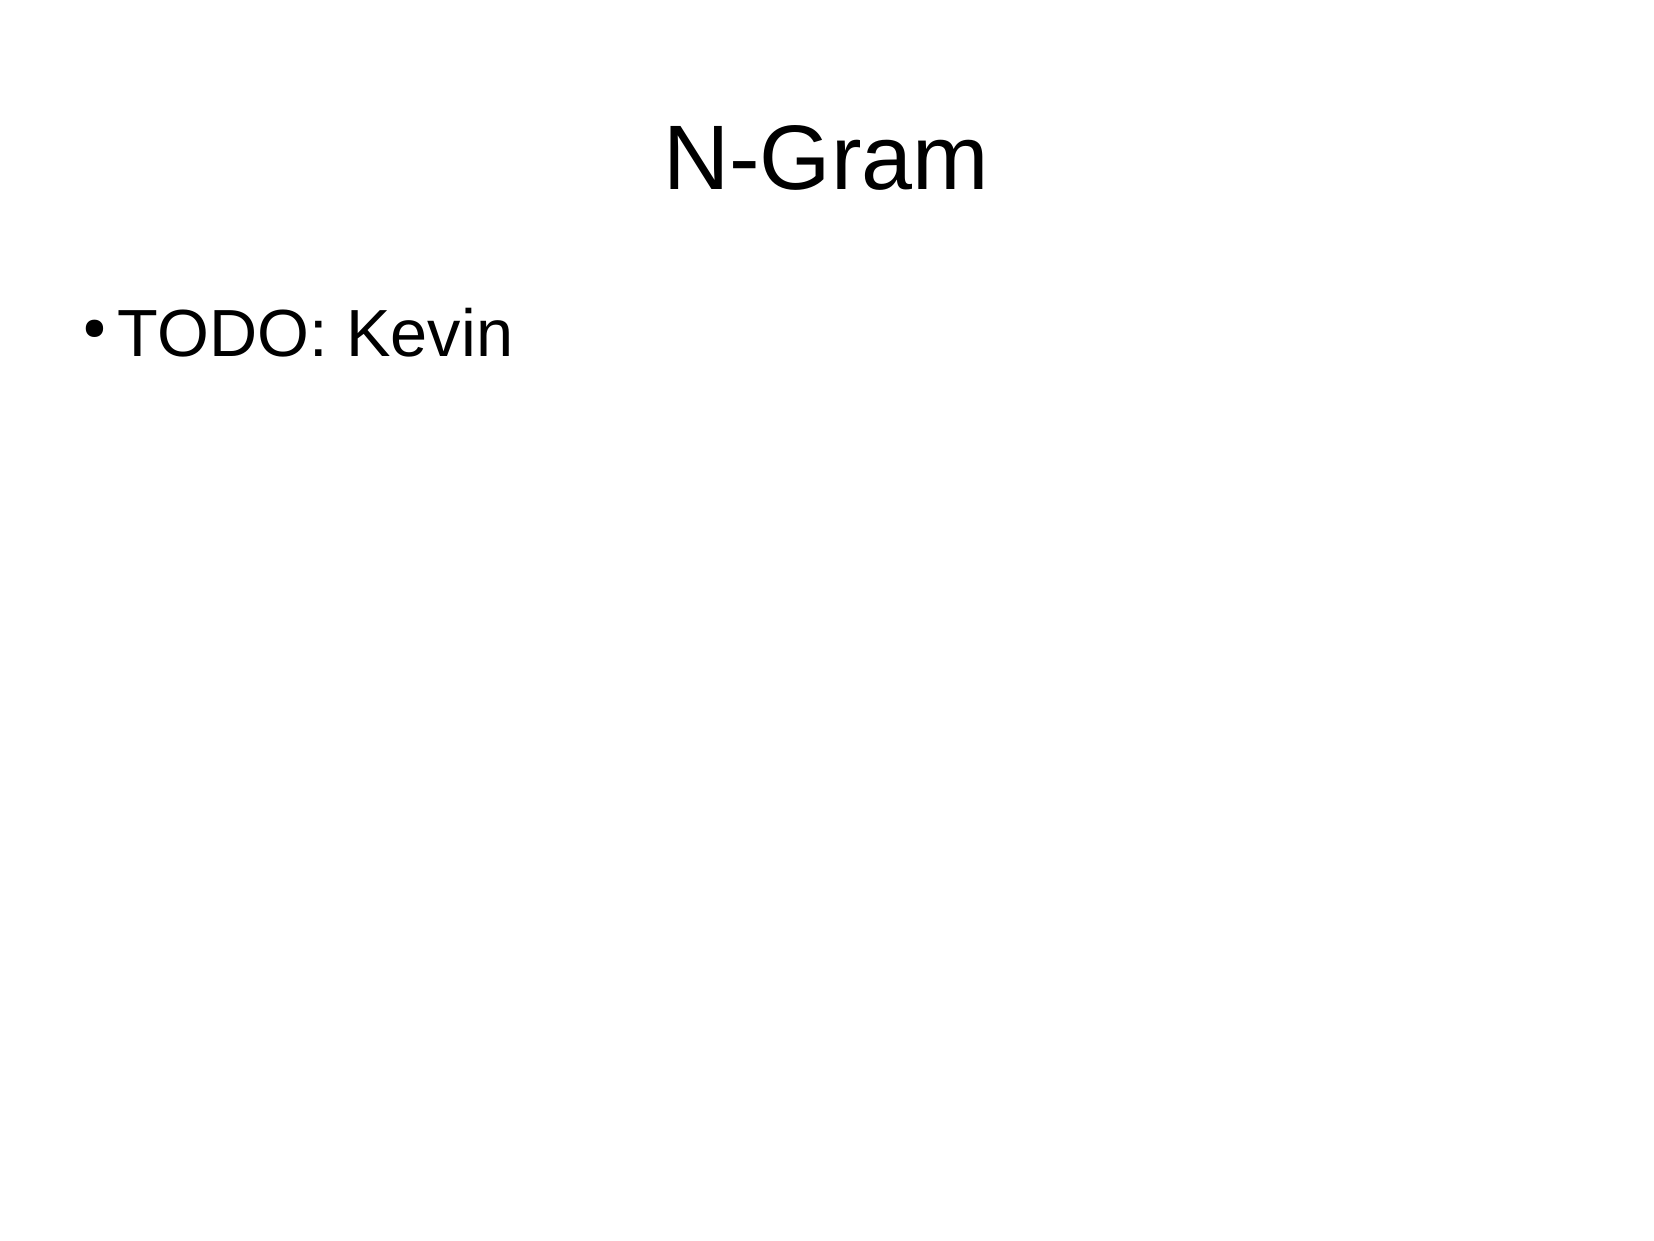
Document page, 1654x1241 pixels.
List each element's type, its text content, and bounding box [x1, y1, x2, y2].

text_box N-Gram [82, 49, 1570, 257]
text_box TODO: Kevin [82, 290, 1570, 1010]
